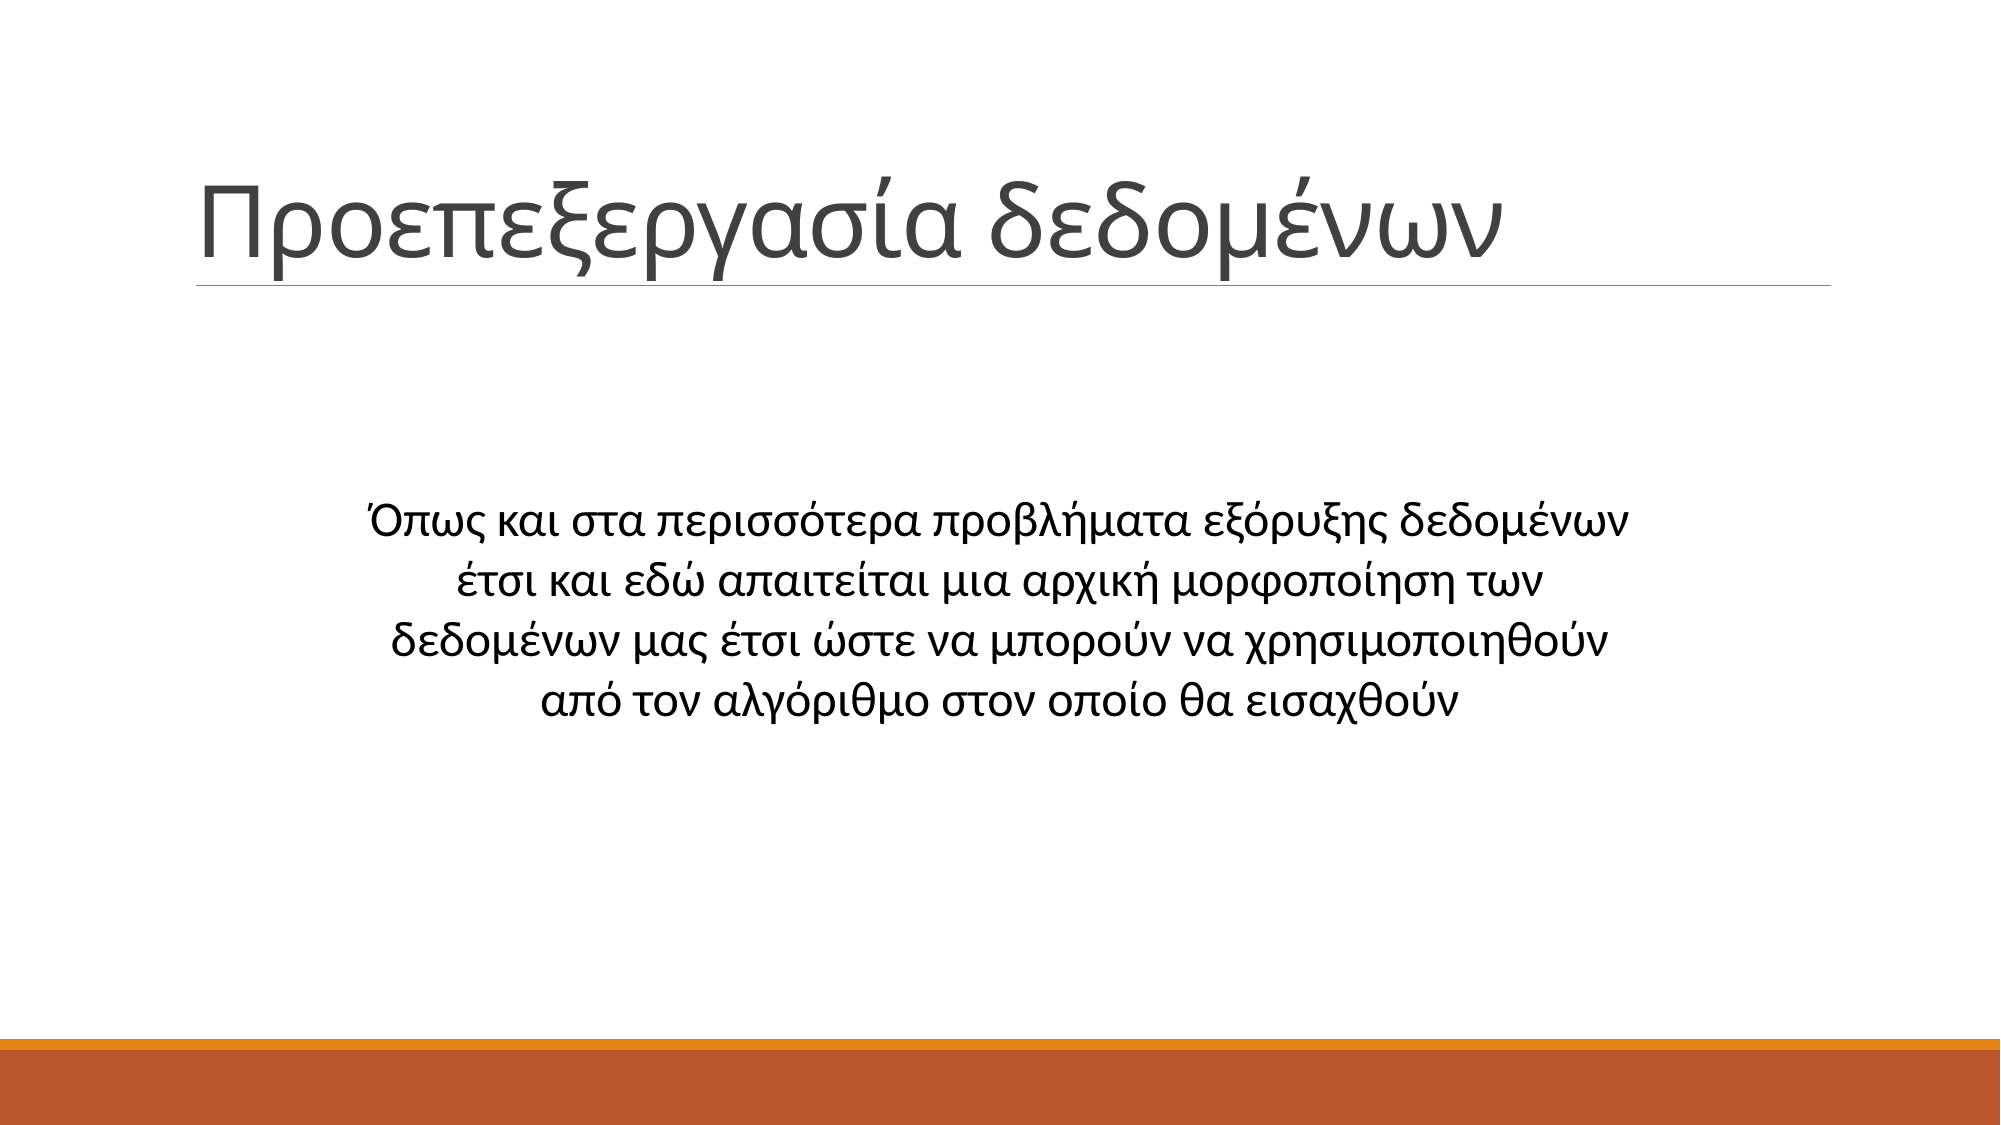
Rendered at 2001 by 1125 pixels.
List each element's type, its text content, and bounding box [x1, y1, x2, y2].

title Προεπεξεργασία δεδομένων [180, 47, 1831, 286]
text_box Όπως και στα περισσότερα προβλήματα εξόρυξης δεδομένων έτσι και εδώ απαιτείται μια αρχική μορφοποίηση των δεδομένων μας έτσι ώστε να μπορούν να χρησιμοποιηθούν από τον αλγόριθμο στον οποίο θα εισαχθούν [334, 479, 1666, 737]
